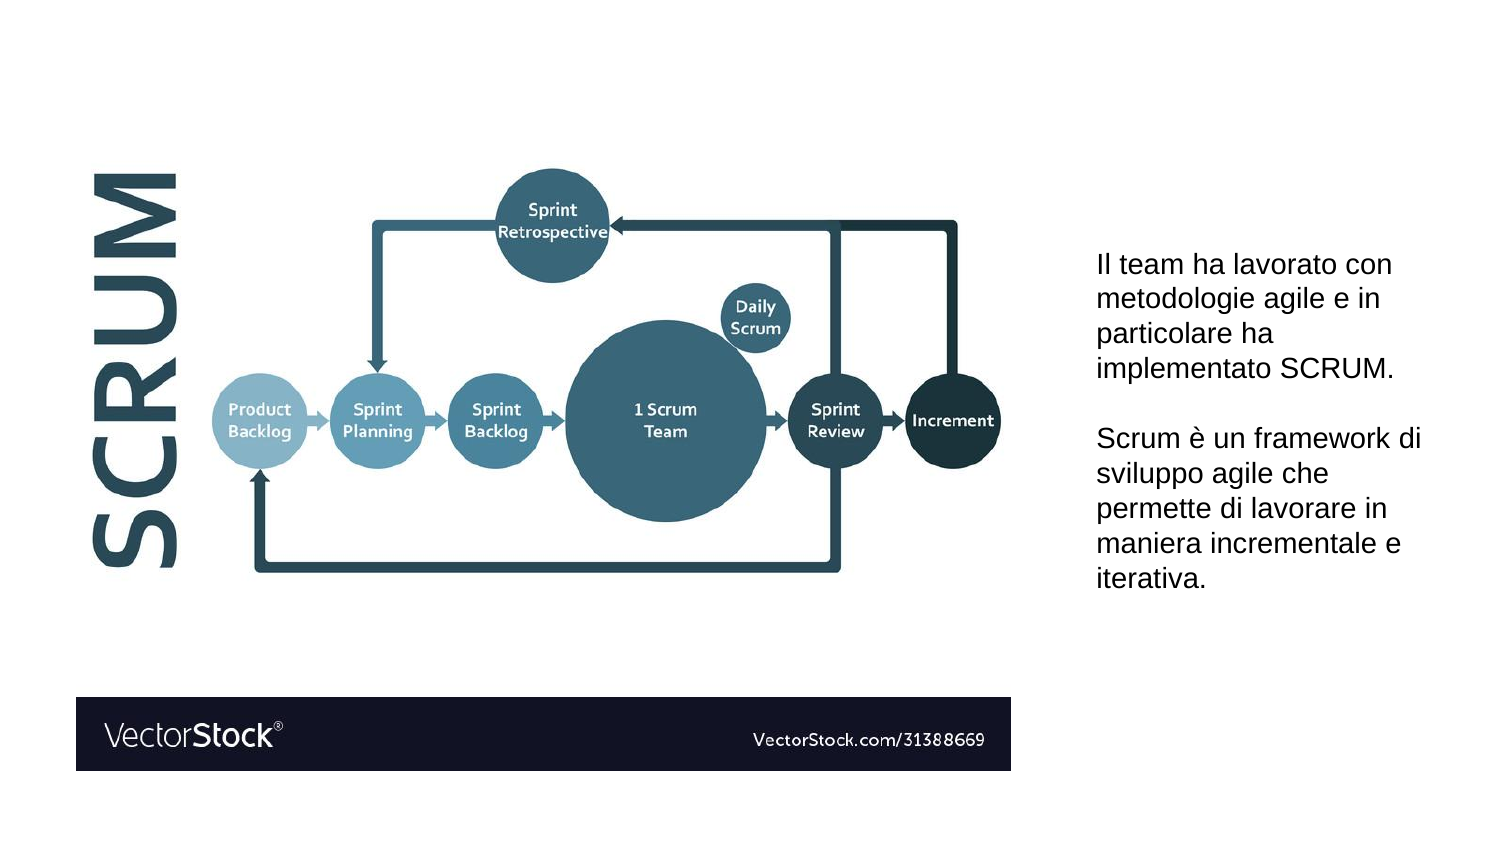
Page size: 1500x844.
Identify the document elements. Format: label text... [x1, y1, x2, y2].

picture [76, 41, 1011, 771]
text_box Il team ha lavorato con metodologie agile e in particolare ha implementato SCRUM. Scrum è un framework di sviluppo agile che permette di lavorare in maniera incrementale e iterativa. [1081, 229, 1443, 610]
